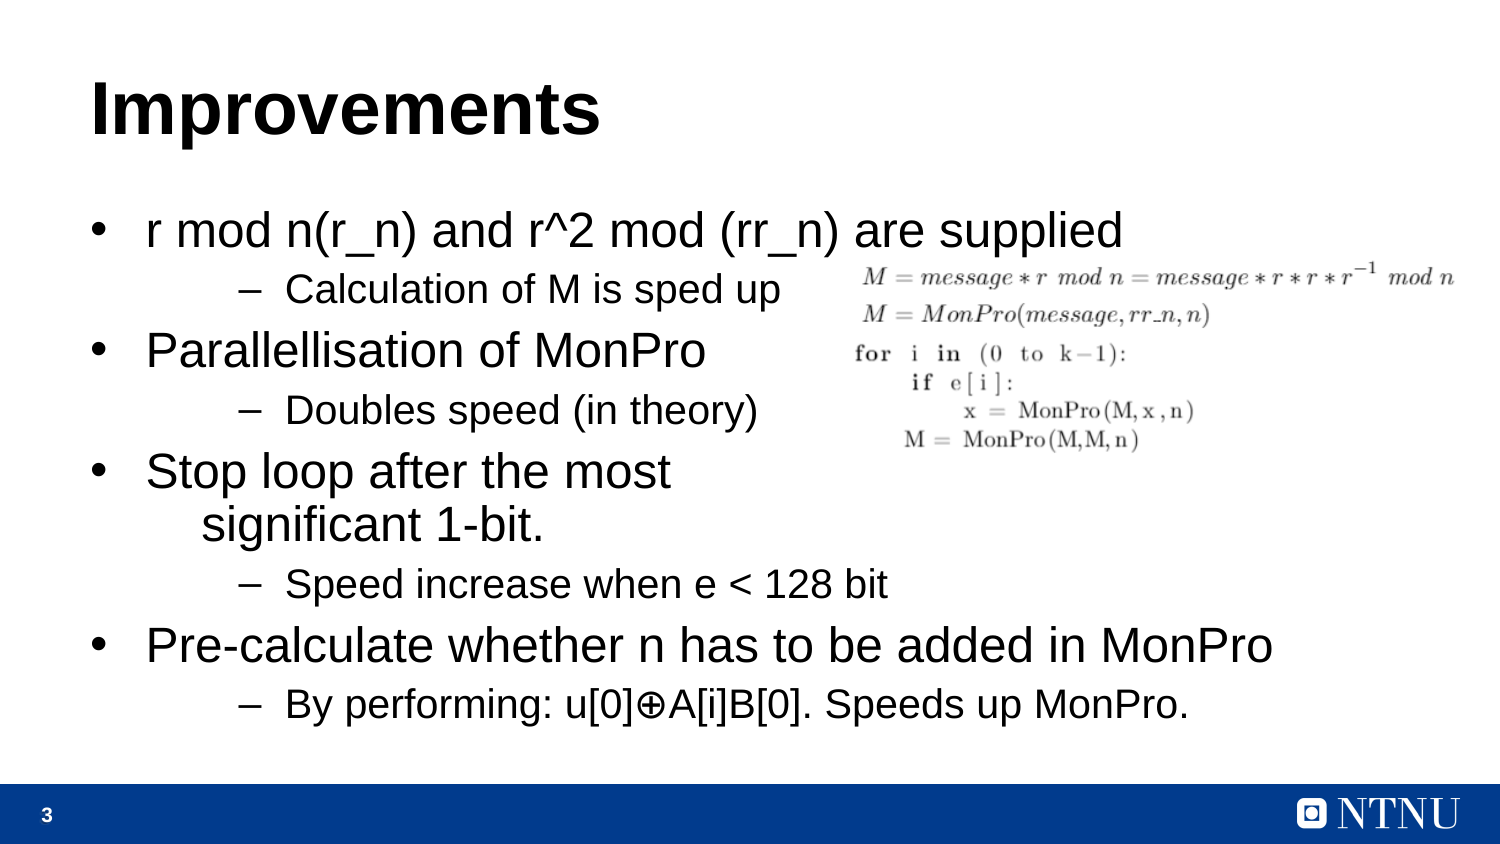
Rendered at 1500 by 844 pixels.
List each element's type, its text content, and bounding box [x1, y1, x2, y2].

picture [845, 337, 1196, 460]
picture [1426, 251, 1468, 338]
list r mod n(r_n) and r^2 mod (rr_n) are supplied Calculation of M is sped up Parallellisation of MonPro Doubles speed (in theory) Stop loop after the most significant 1-bit. Speed increase when e < 128 bit Pre-calculate whether n has to be added in MonPro By performing: u[0]⊕A[i]B[0]. Speeds up MonPro. [75, 196, 1426, 754]
title Improvements [75, 33, 1426, 175]
